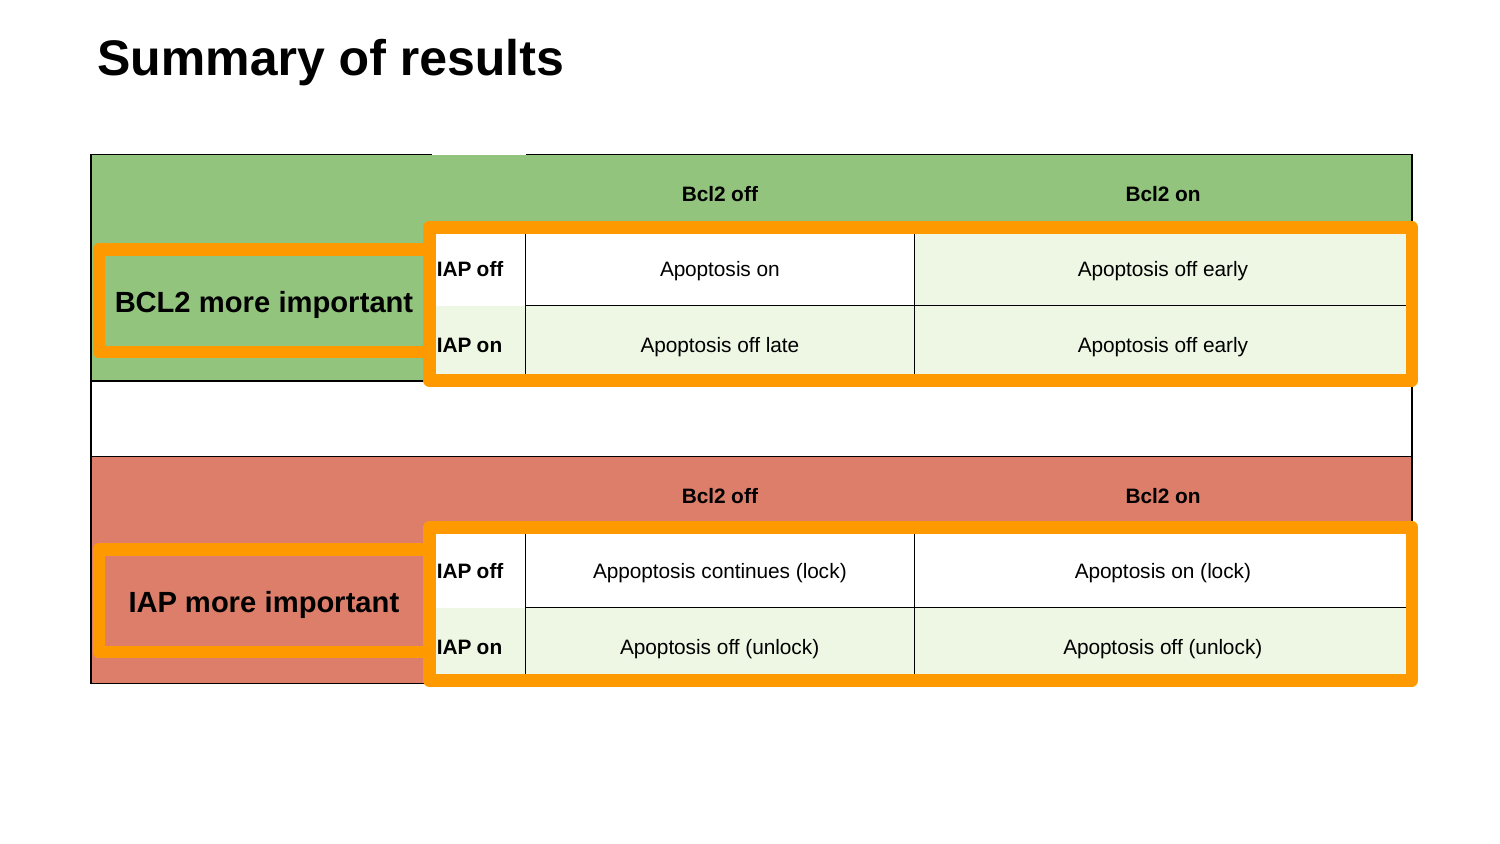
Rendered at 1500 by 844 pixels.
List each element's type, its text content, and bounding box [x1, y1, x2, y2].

text_box Summary of results [82, 10, 1022, 99]
table_cell Apoptosis off (unlock) [526, 608, 914, 674]
table_cell Stimulus stops [92, 457, 432, 683]
table_cell Bcl2 off [526, 457, 914, 521]
table_header Bcl2 off [526, 155, 914, 221]
table_cell IAP on [436, 608, 525, 674]
table_cell [432, 457, 526, 521]
table_cell Apoptosis off early [915, 234, 1406, 305]
table_header Bcl2 on [914, 155, 1411, 221]
table_cell Apoptosis off late [526, 306, 914, 374]
table_header [432, 155, 526, 221]
table_cell Apoptosis off (unlock) [915, 608, 1406, 674]
text_box IAP more important [98, 549, 430, 653]
table_cell Appoptosis continues (lock) [526, 534, 914, 607]
table_cell IAP off [436, 534, 525, 608]
table_cell IAP off [436, 234, 525, 306]
table_cell Apoptosis on [526, 234, 914, 305]
table_cell Apoptosis on (lock) [915, 534, 1406, 607]
table_cell [92, 382, 1411, 456]
text_box BCL2 more important [98, 249, 430, 353]
table_header Stimulus constantly on [92, 155, 432, 380]
table_cell Apoptosis off early [915, 306, 1406, 374]
table_cell Bcl2 on [914, 457, 1411, 521]
table_cell IAP on [436, 306, 525, 374]
